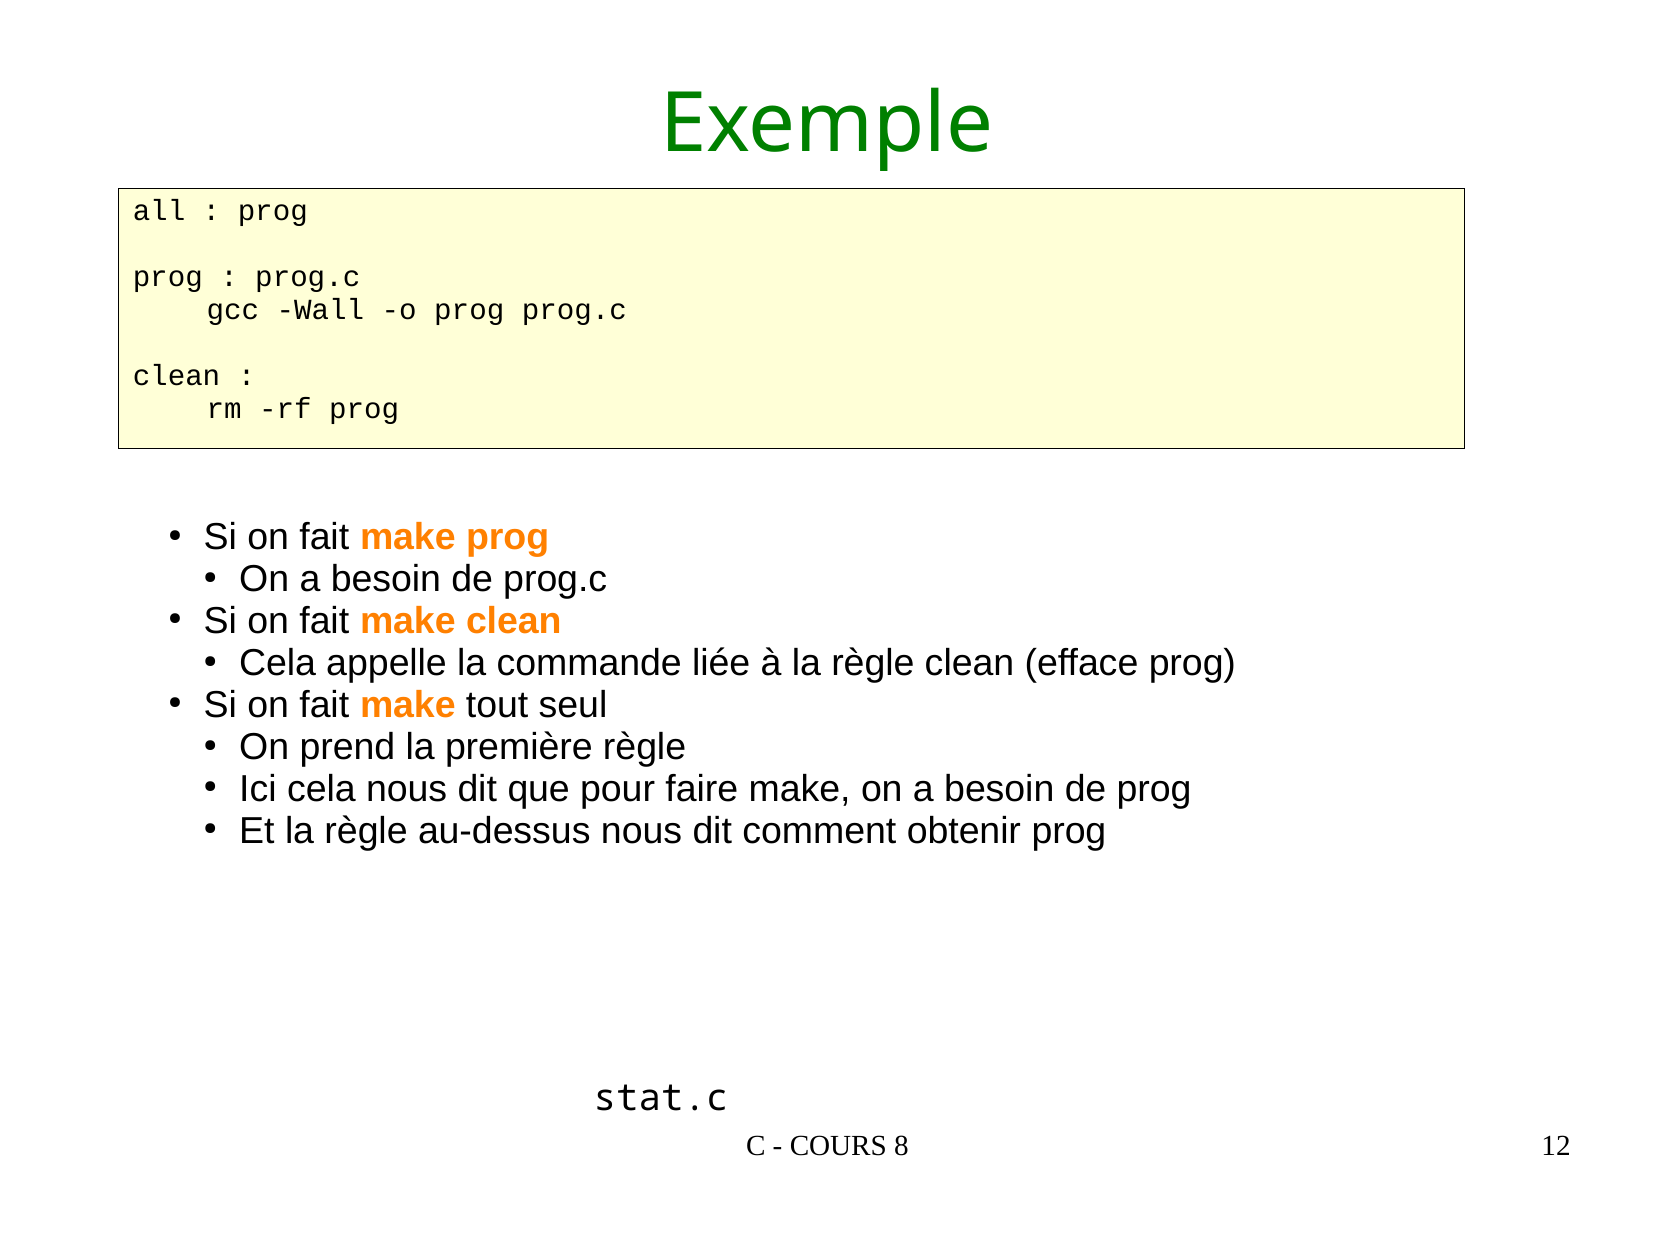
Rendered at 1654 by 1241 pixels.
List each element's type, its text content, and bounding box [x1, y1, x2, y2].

text_box Si on fait make prog On a besoin de prog.c Si on fait make clean Cela appelle la commande liée à la règle clean (efface prog) Si on fait make tout seul On prend la première règle Ici cela nous dit que pour faire make, on a besoin de prog Et la règle au-dessus nous dit comment obtenir prog [153, 507, 1335, 859]
title Exemple [82, 49, 1571, 189]
text_box all : prog prog : prog.c gcc -Wall -o prog prog.c clean : rm -rf prog [118, 188, 1465, 449]
text_box stat.c [578, 1062, 1075, 1121]
